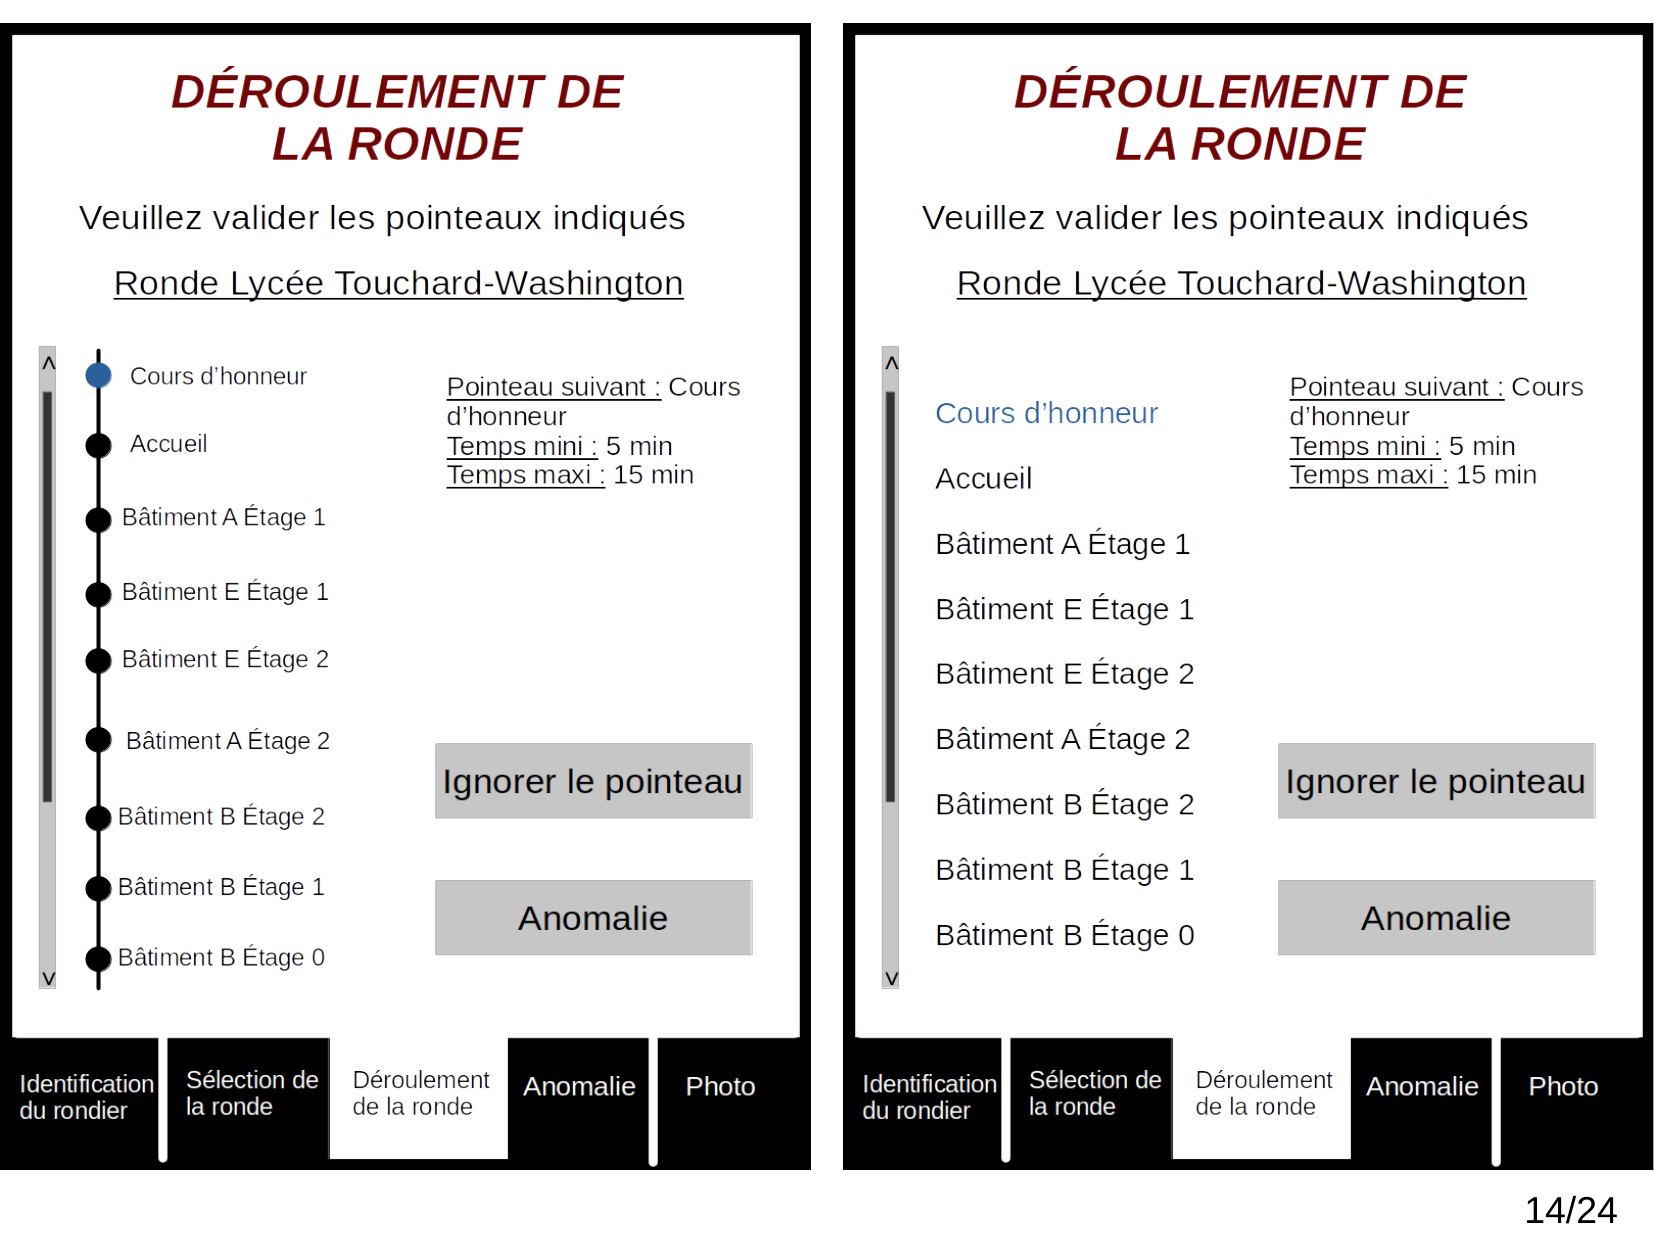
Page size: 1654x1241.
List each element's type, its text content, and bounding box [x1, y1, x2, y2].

text_box <numéro>/24 [1509, 1182, 1654, 1241]
picture [0, 23, 811, 1170]
picture [843, 23, 1654, 1170]
